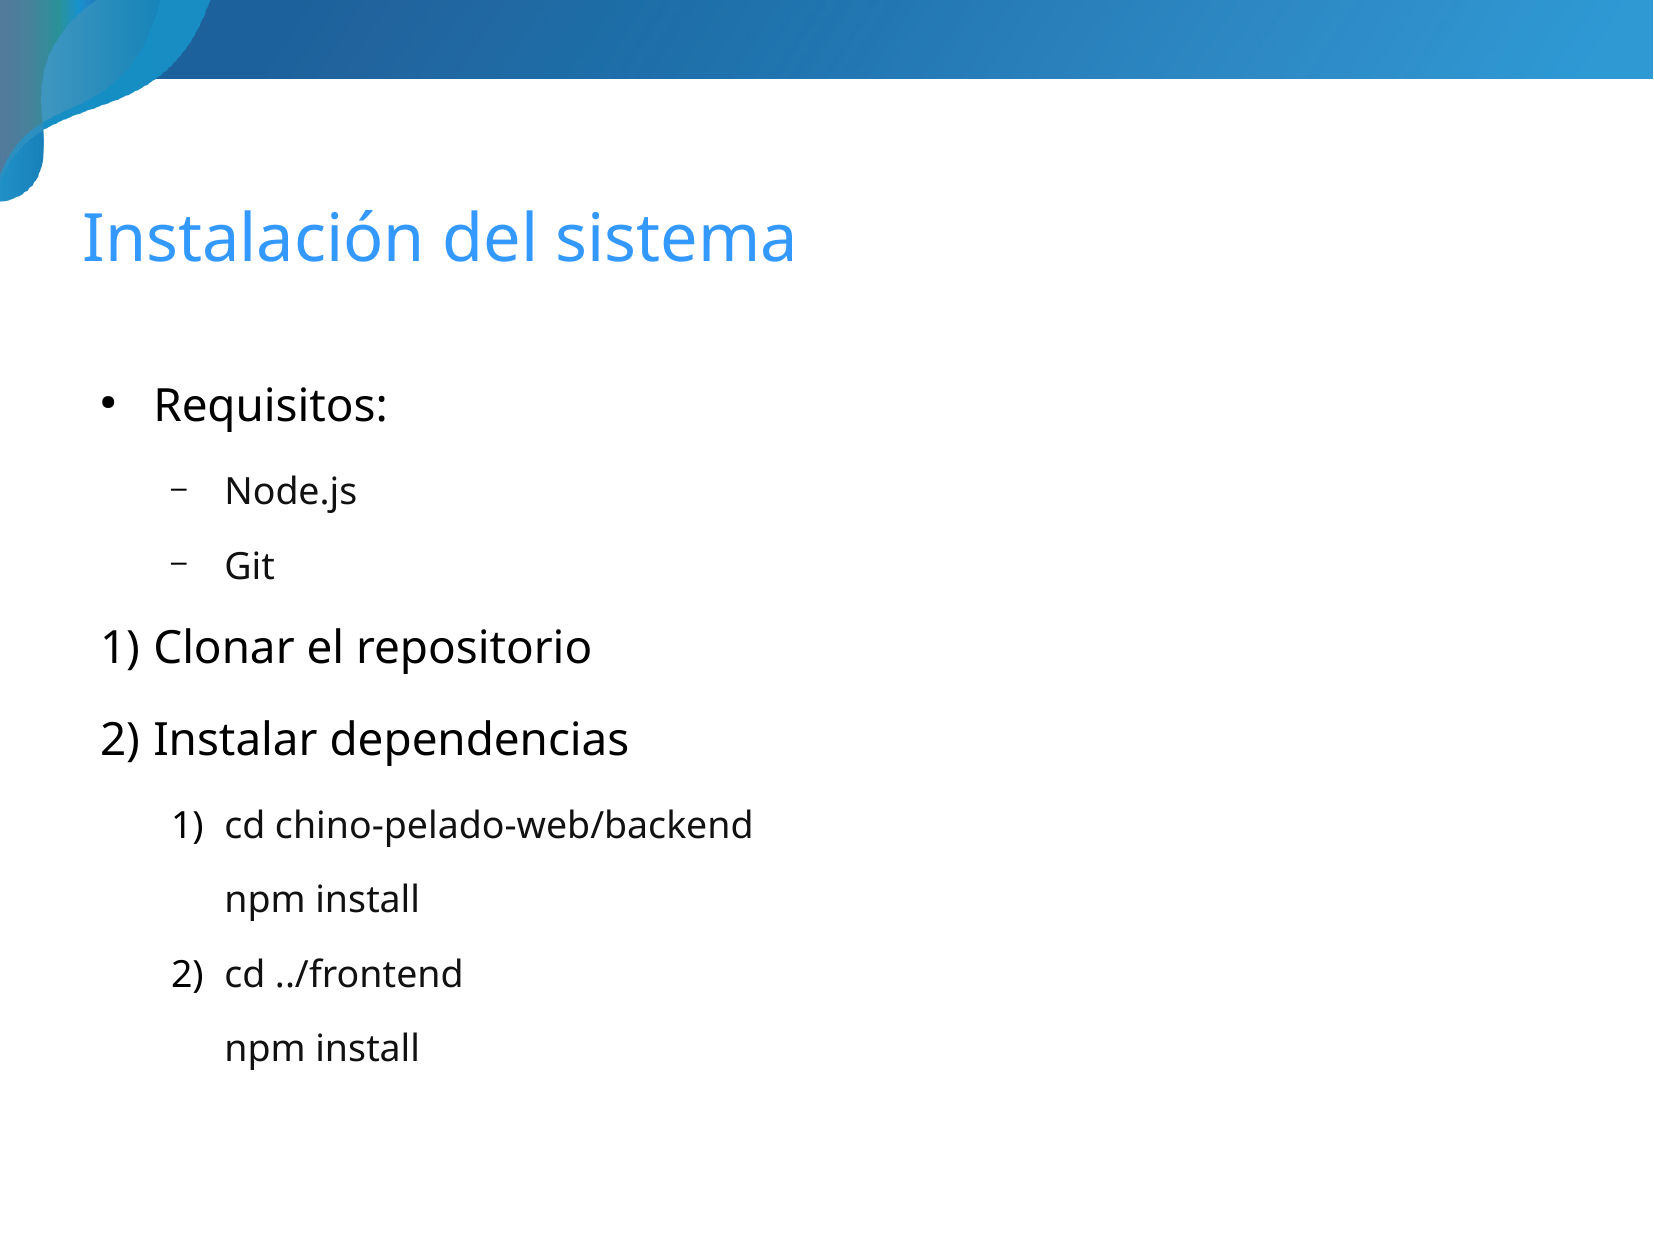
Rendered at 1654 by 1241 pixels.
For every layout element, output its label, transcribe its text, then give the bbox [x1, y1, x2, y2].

title Instalación del sistema [82, 132, 1571, 340]
picture [0, 0, 1653, 1241]
list Requisitos: Node.js Git Clonar el repositorio Instalar dependencias cd chino-pelado-web/backend npm install cd ../frontend npm install [82, 372, 1571, 1201]
